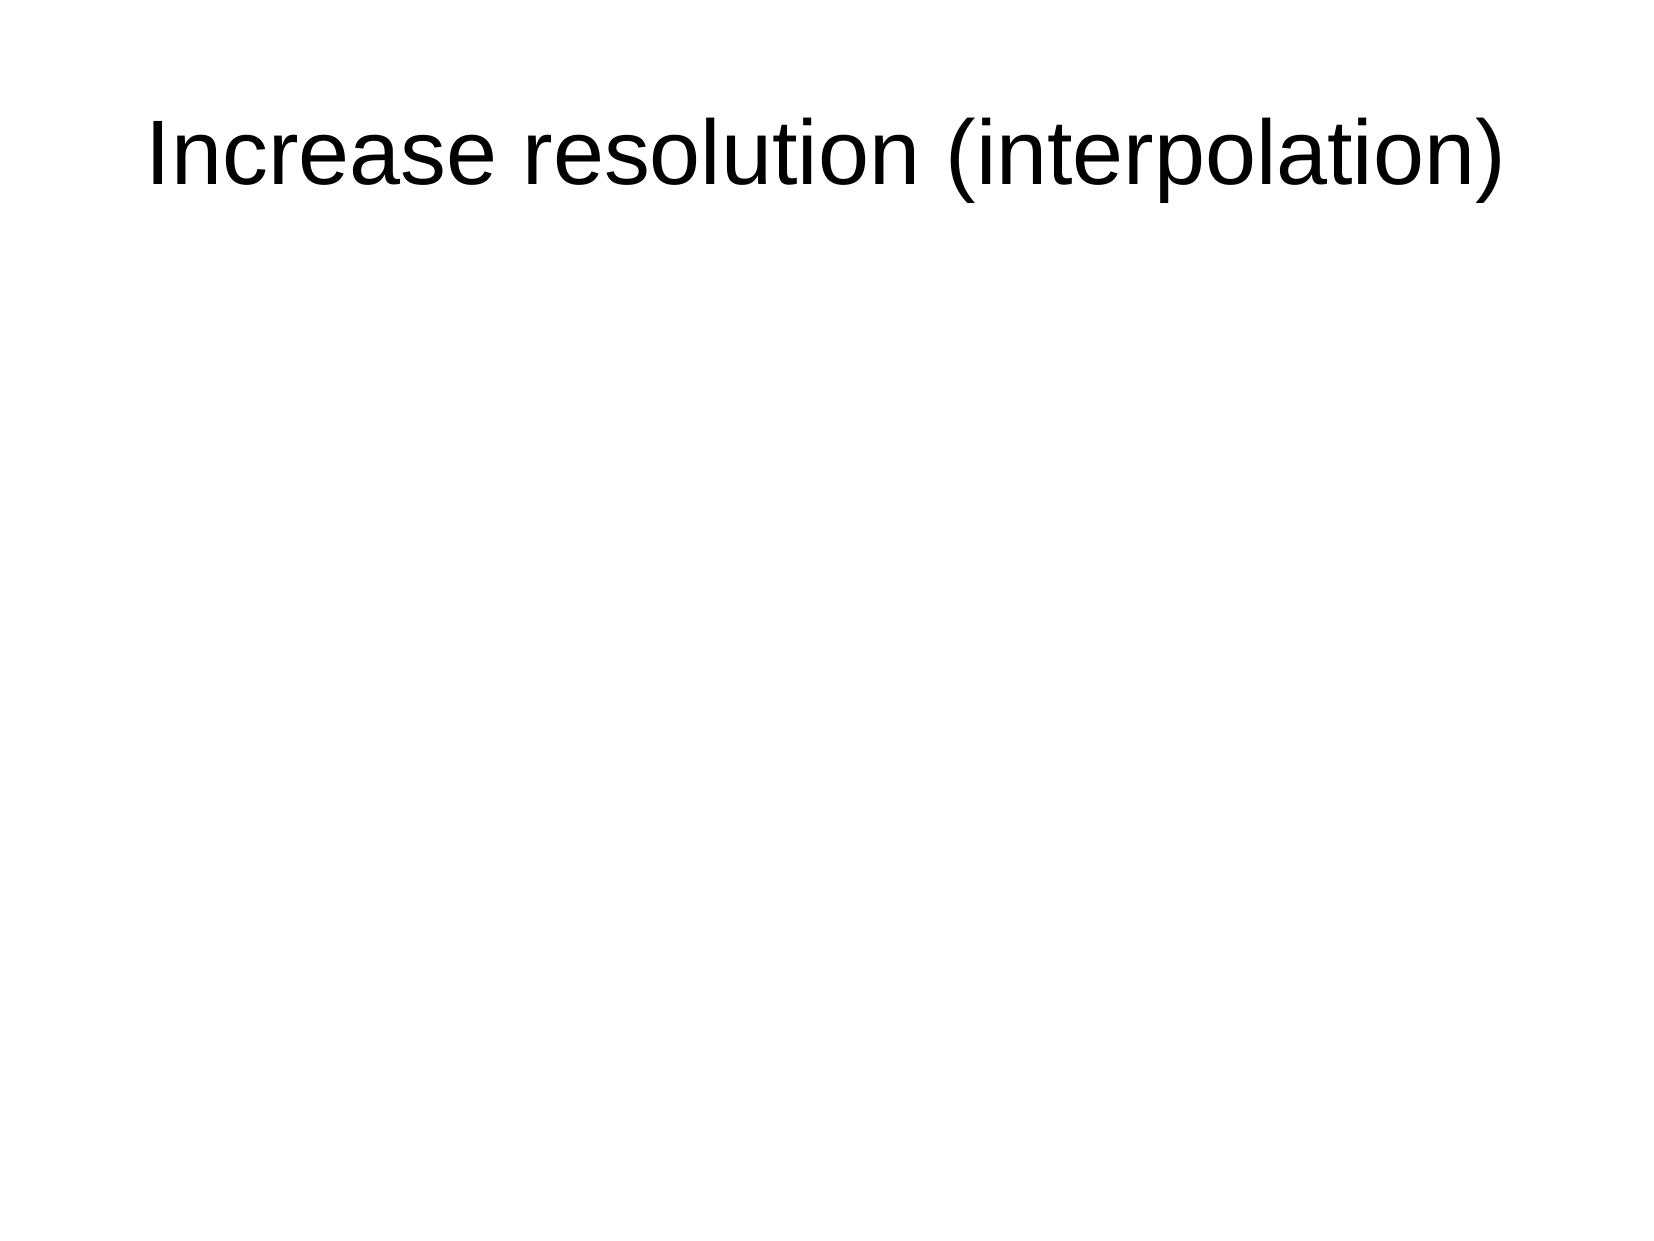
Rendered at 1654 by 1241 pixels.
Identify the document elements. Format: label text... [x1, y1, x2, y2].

title Increase resolution (interpolation) [82, 49, 1571, 257]
